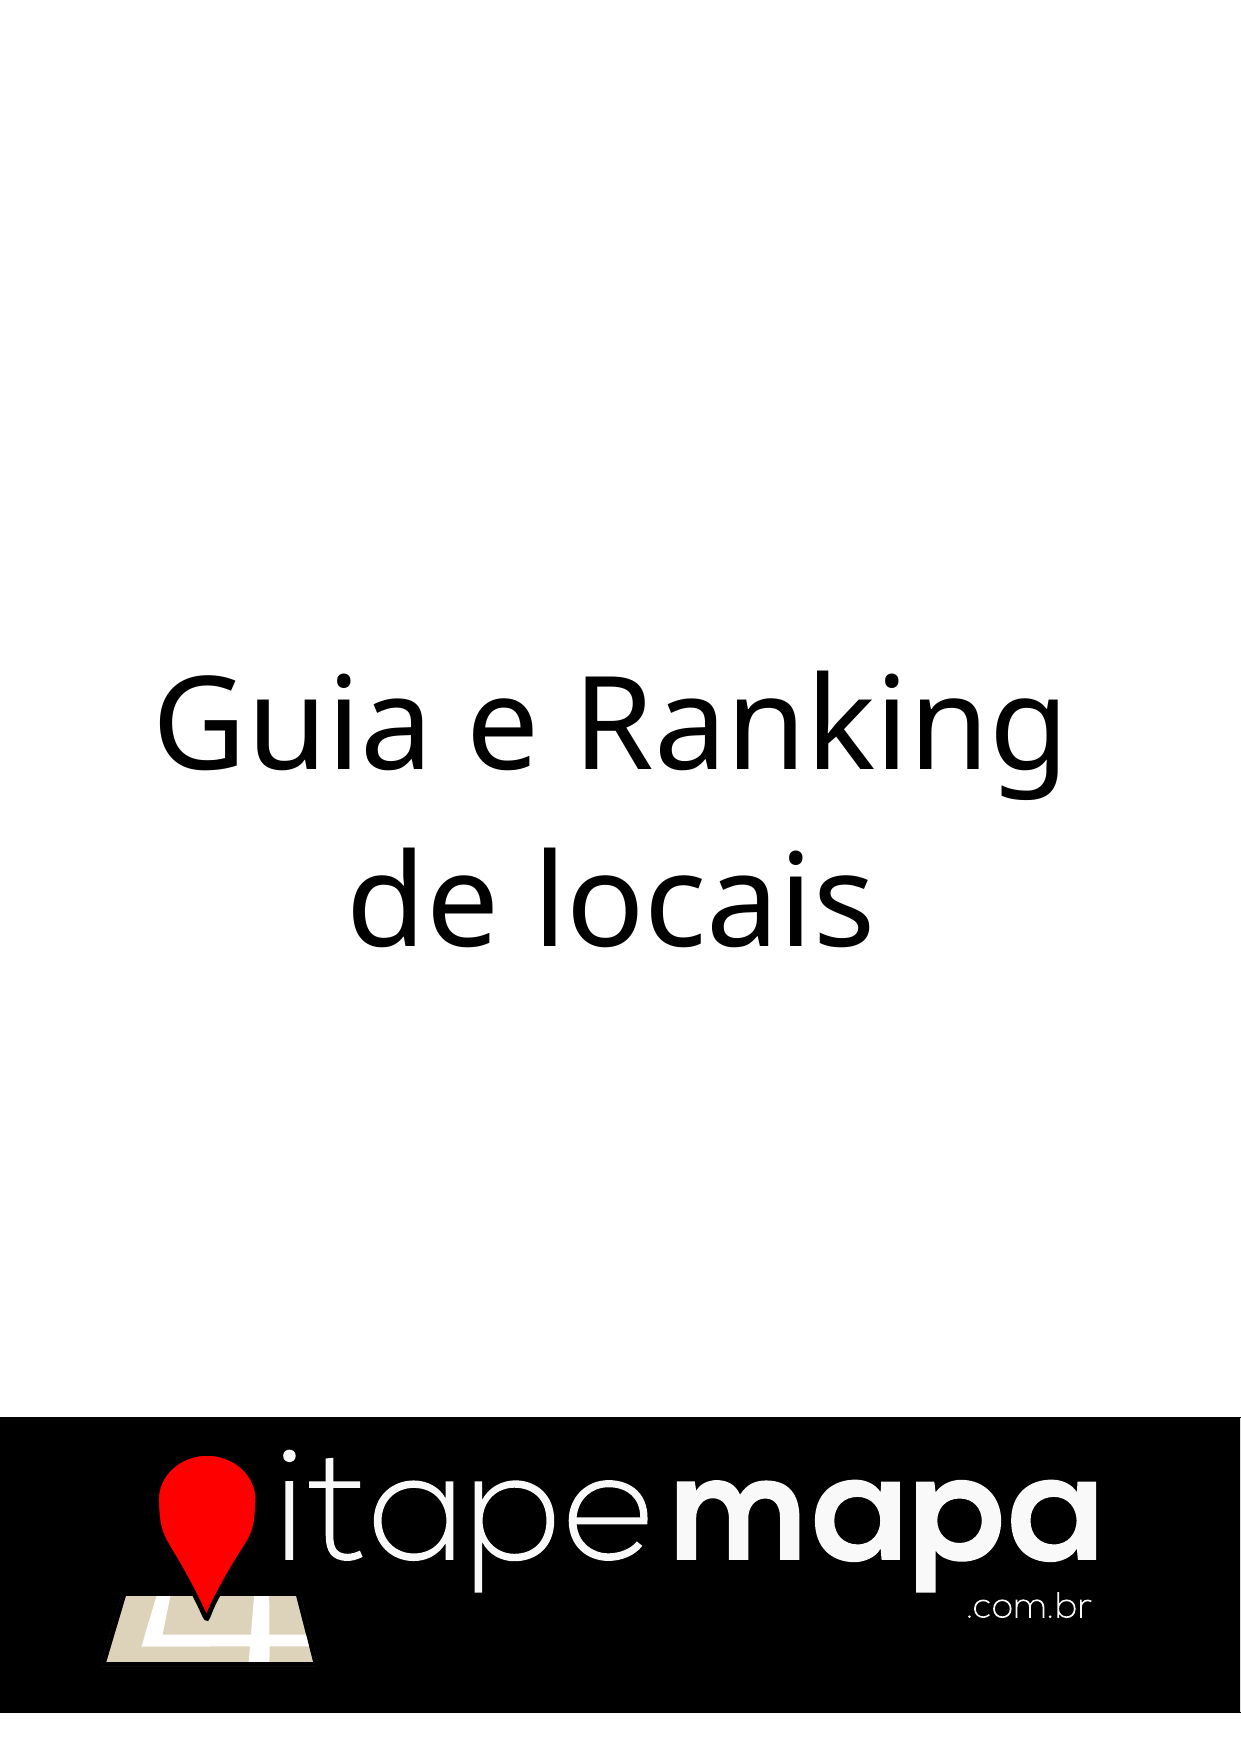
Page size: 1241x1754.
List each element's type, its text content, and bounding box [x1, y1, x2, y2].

title Guia e Ranking de locais [53, 661, 1170, 955]
picture [0, 1433, 1226, 1683]
text_box [0, 1417, 1241, 1713]
